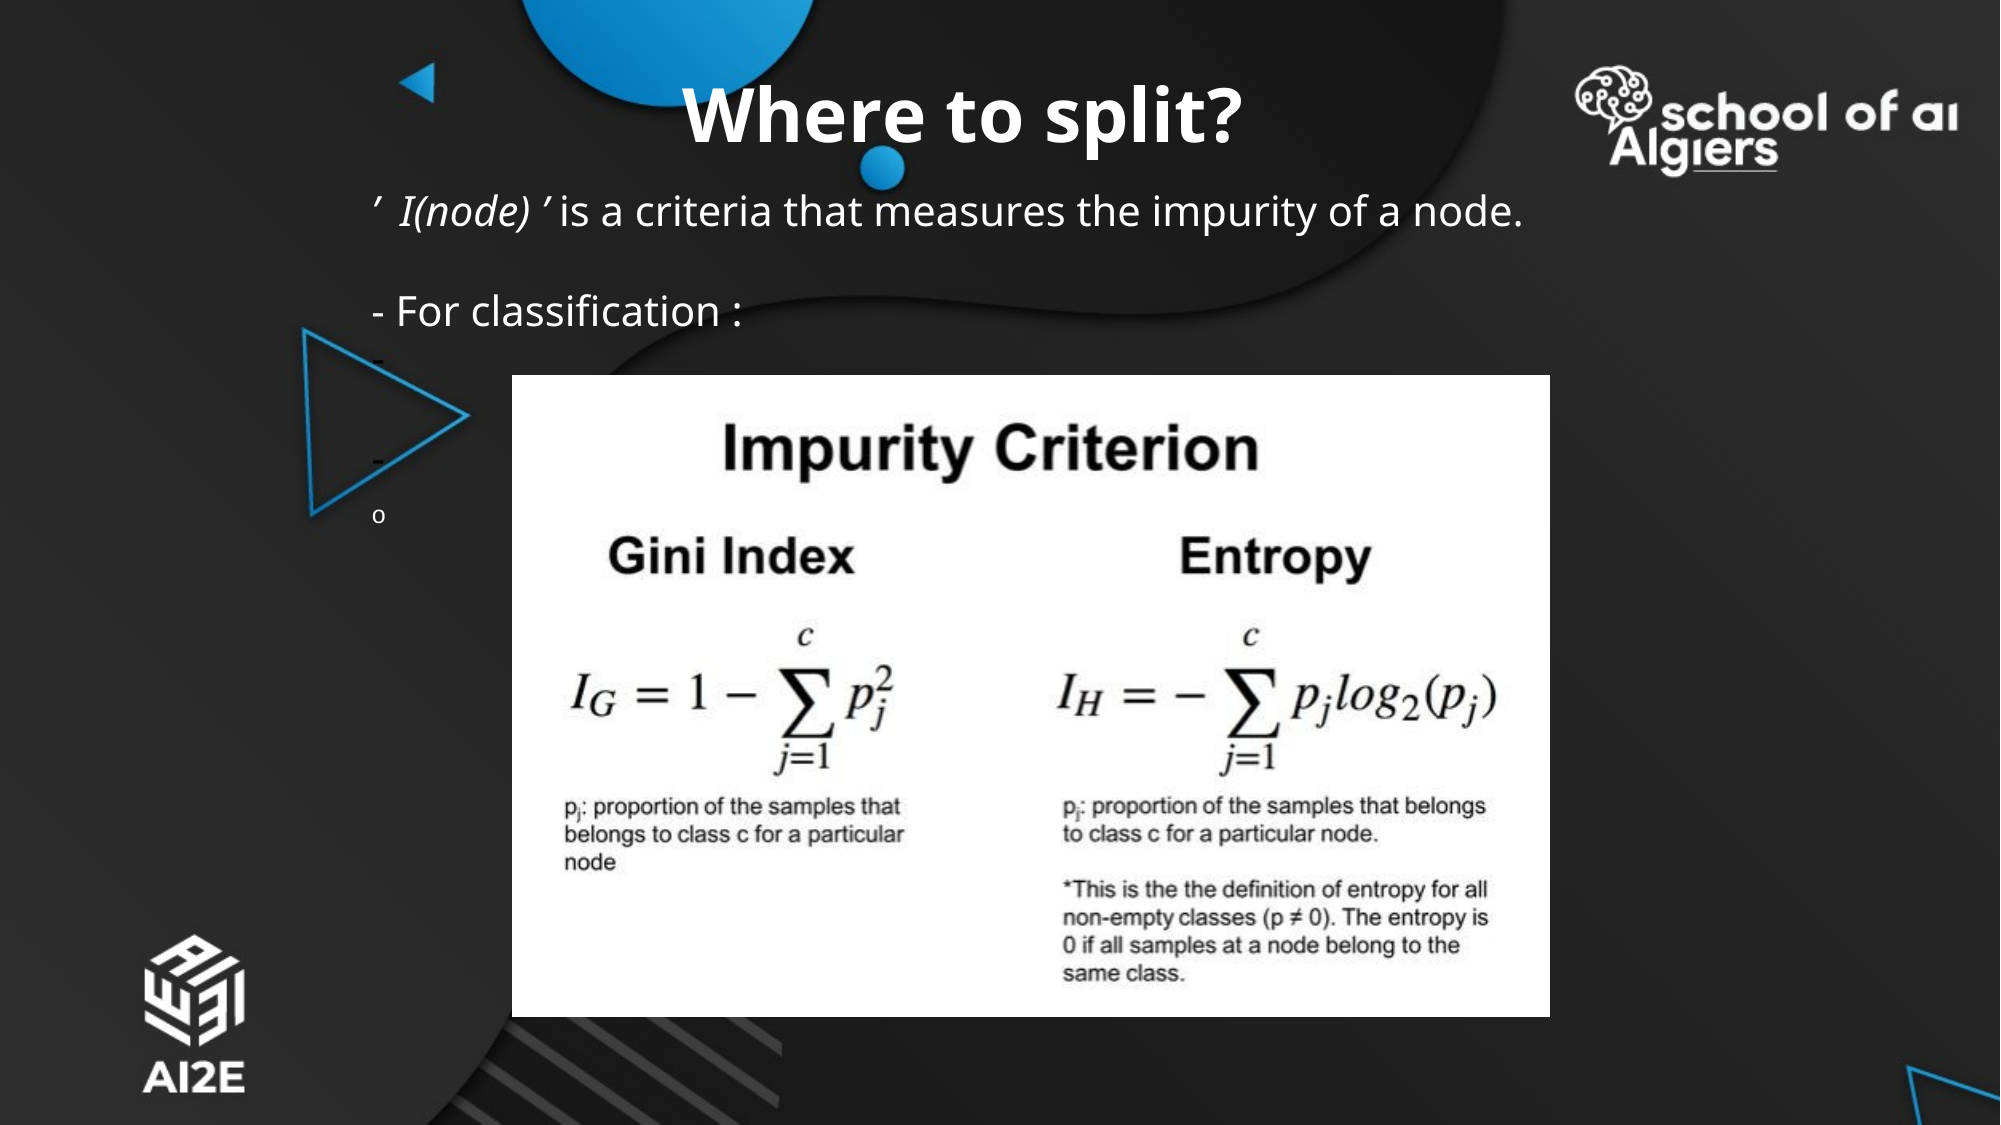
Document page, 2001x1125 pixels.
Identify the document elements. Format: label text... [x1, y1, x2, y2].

text_box Where to split? [28, 67, 1898, 156]
picture [0, 0, 2000, 1125]
subtitle ’ I(node) ’ is a criteria that measures the impurity of a node. - For classification : [371, 184, 1629, 273]
